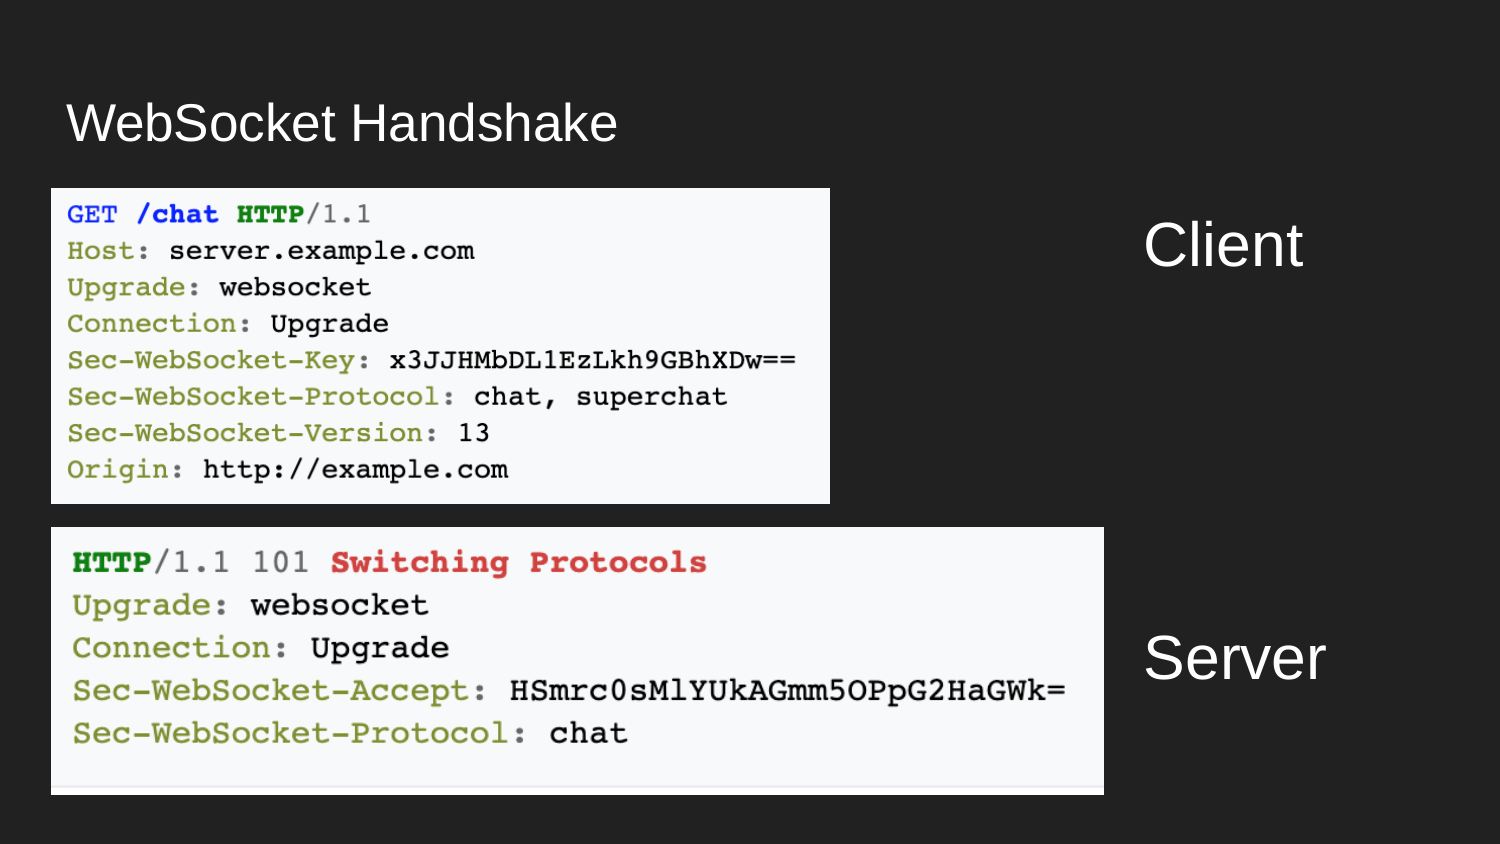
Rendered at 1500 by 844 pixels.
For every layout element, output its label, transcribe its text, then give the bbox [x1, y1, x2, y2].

title WebSocket Handshake [51, 72, 1449, 167]
text_box Server [1128, 602, 1500, 737]
picture [51, 188, 830, 504]
text_box Client [1128, 189, 1500, 324]
picture [51, 527, 1104, 795]
